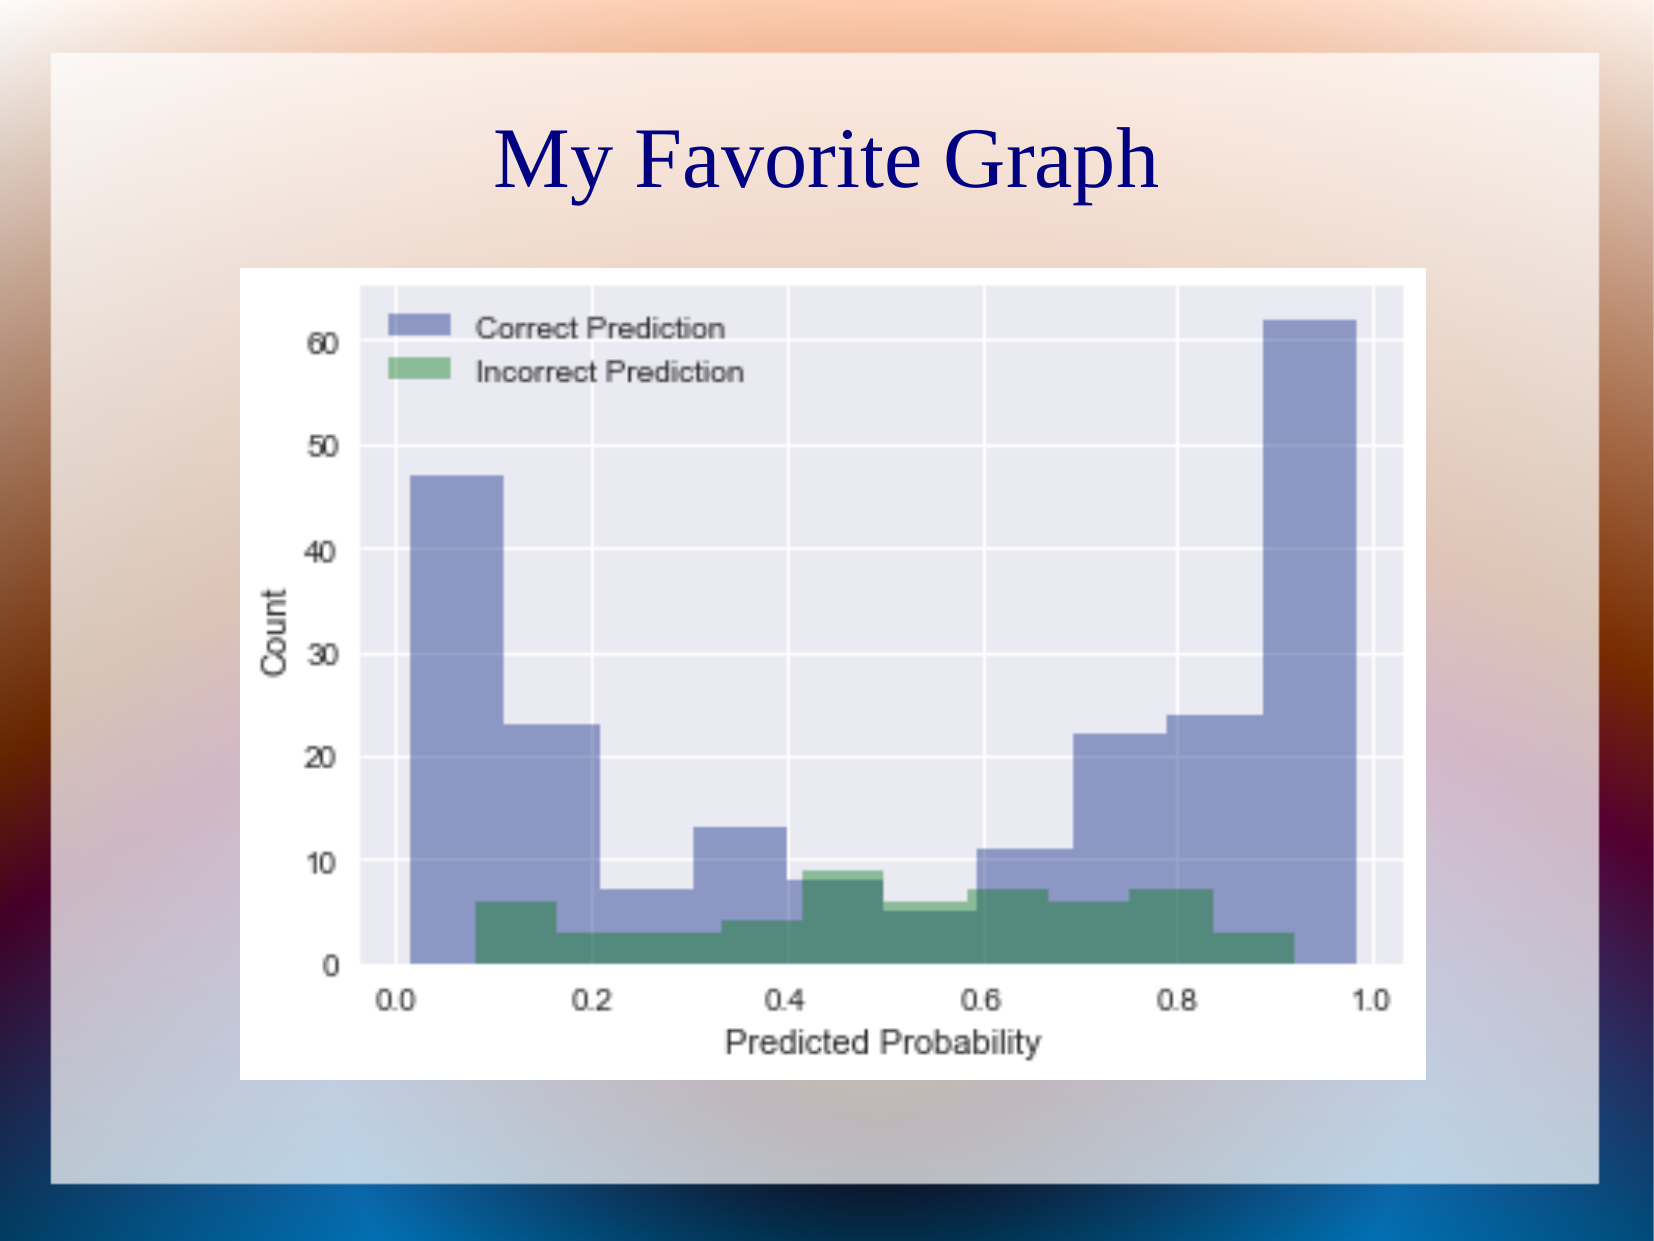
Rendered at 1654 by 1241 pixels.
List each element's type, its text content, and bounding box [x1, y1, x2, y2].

picture [0, 0, 1654, 1241]
title My Favorite Graph [82, 55, 1571, 263]
